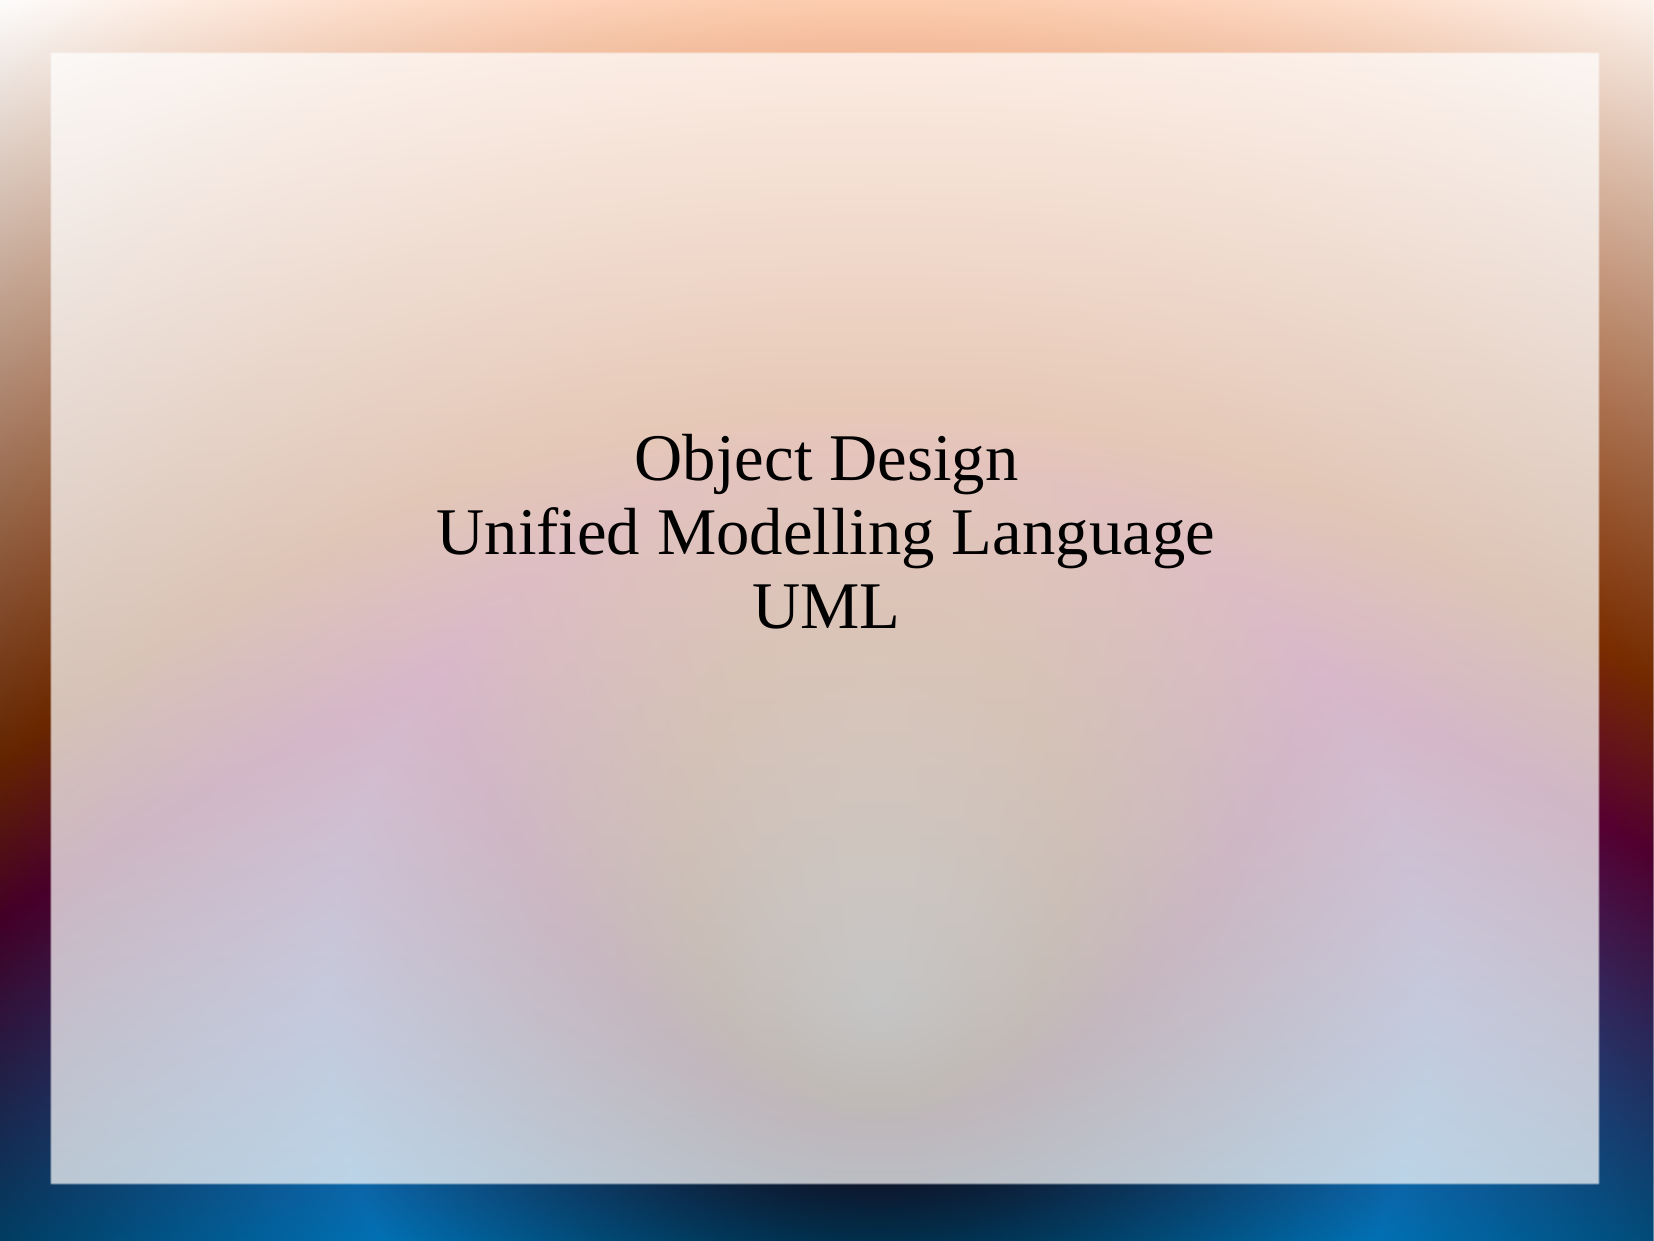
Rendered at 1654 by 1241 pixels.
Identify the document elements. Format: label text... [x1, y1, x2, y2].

subtitle Object Design Unified Modelling Language UML [82, 55, 1571, 1010]
picture [0, 0, 1654, 1241]
